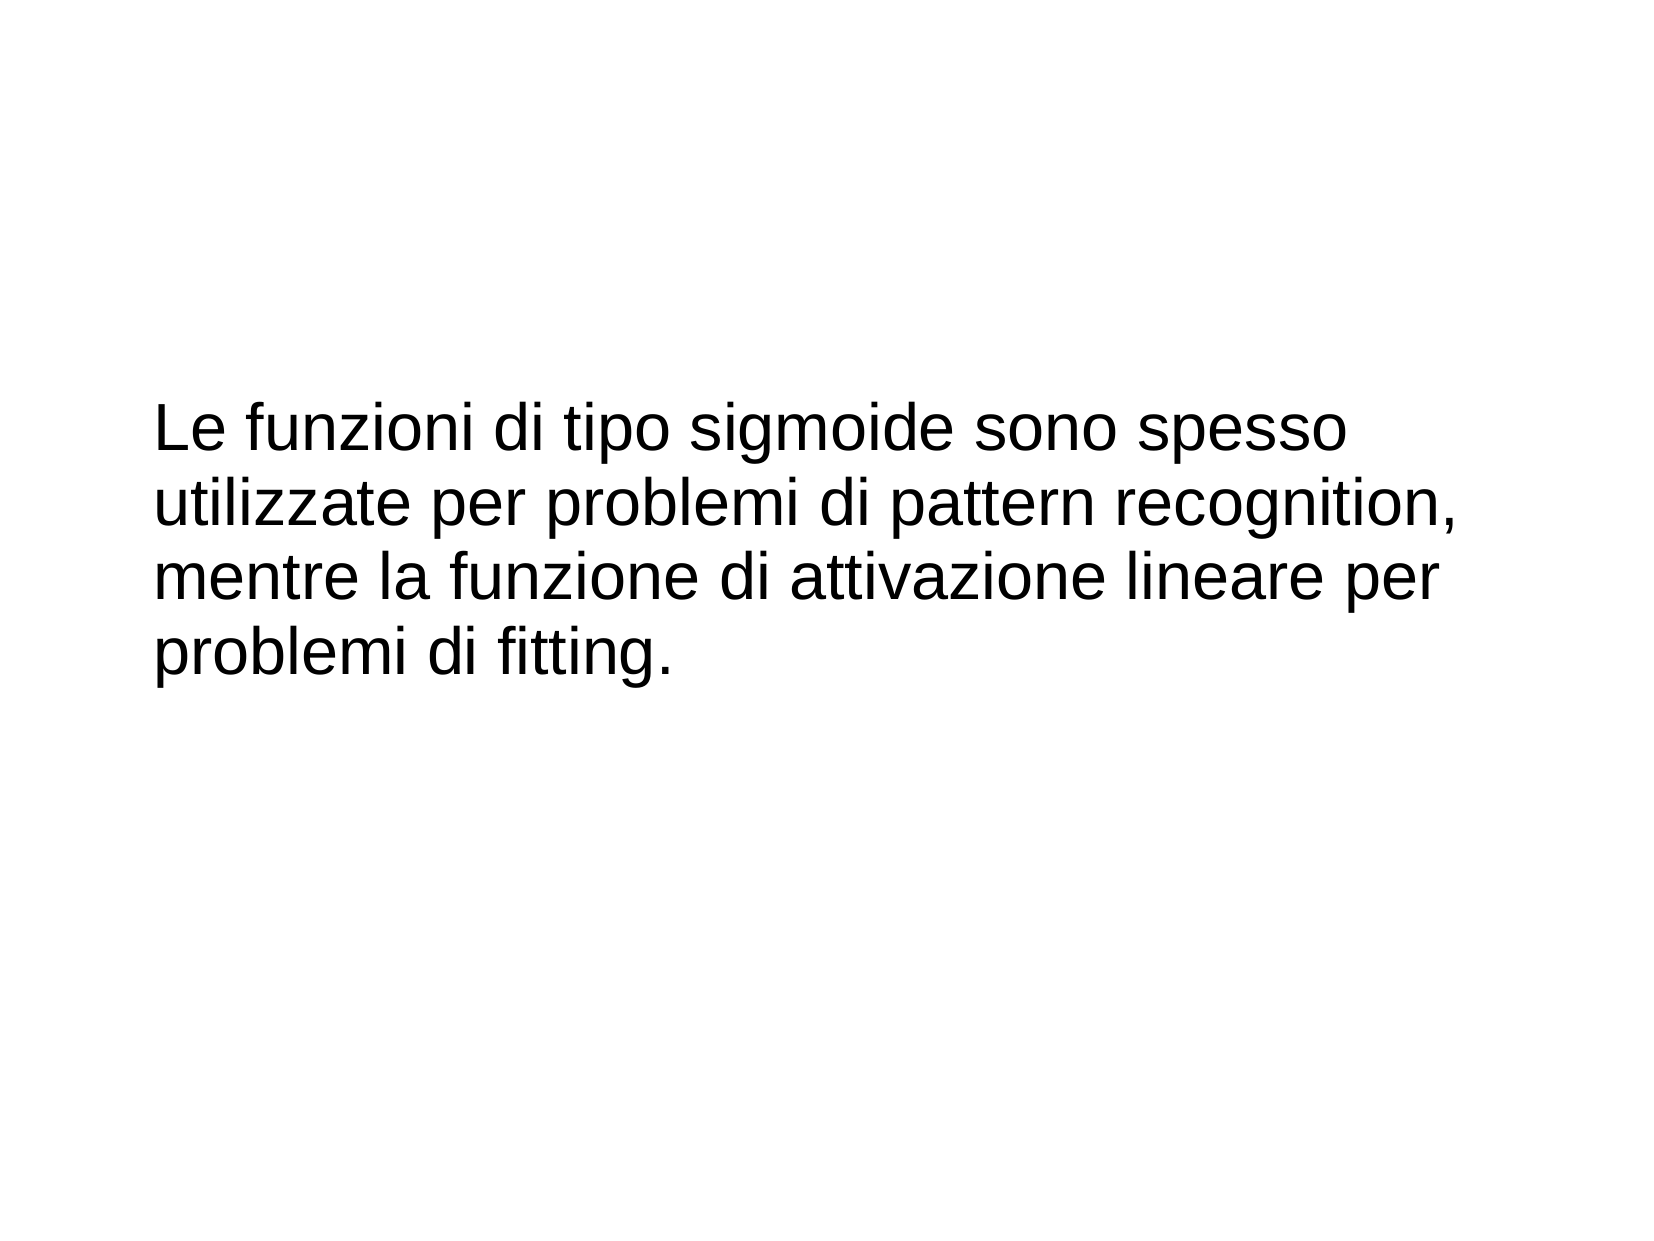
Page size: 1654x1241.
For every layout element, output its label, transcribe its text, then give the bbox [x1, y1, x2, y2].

list Le funzioni di tipo sigmoide sono spesso utilizzate per problemi di pattern recognition, mentre la funzione di attivazione lineare per problemi di fitting. [82, 389, 1571, 827]
